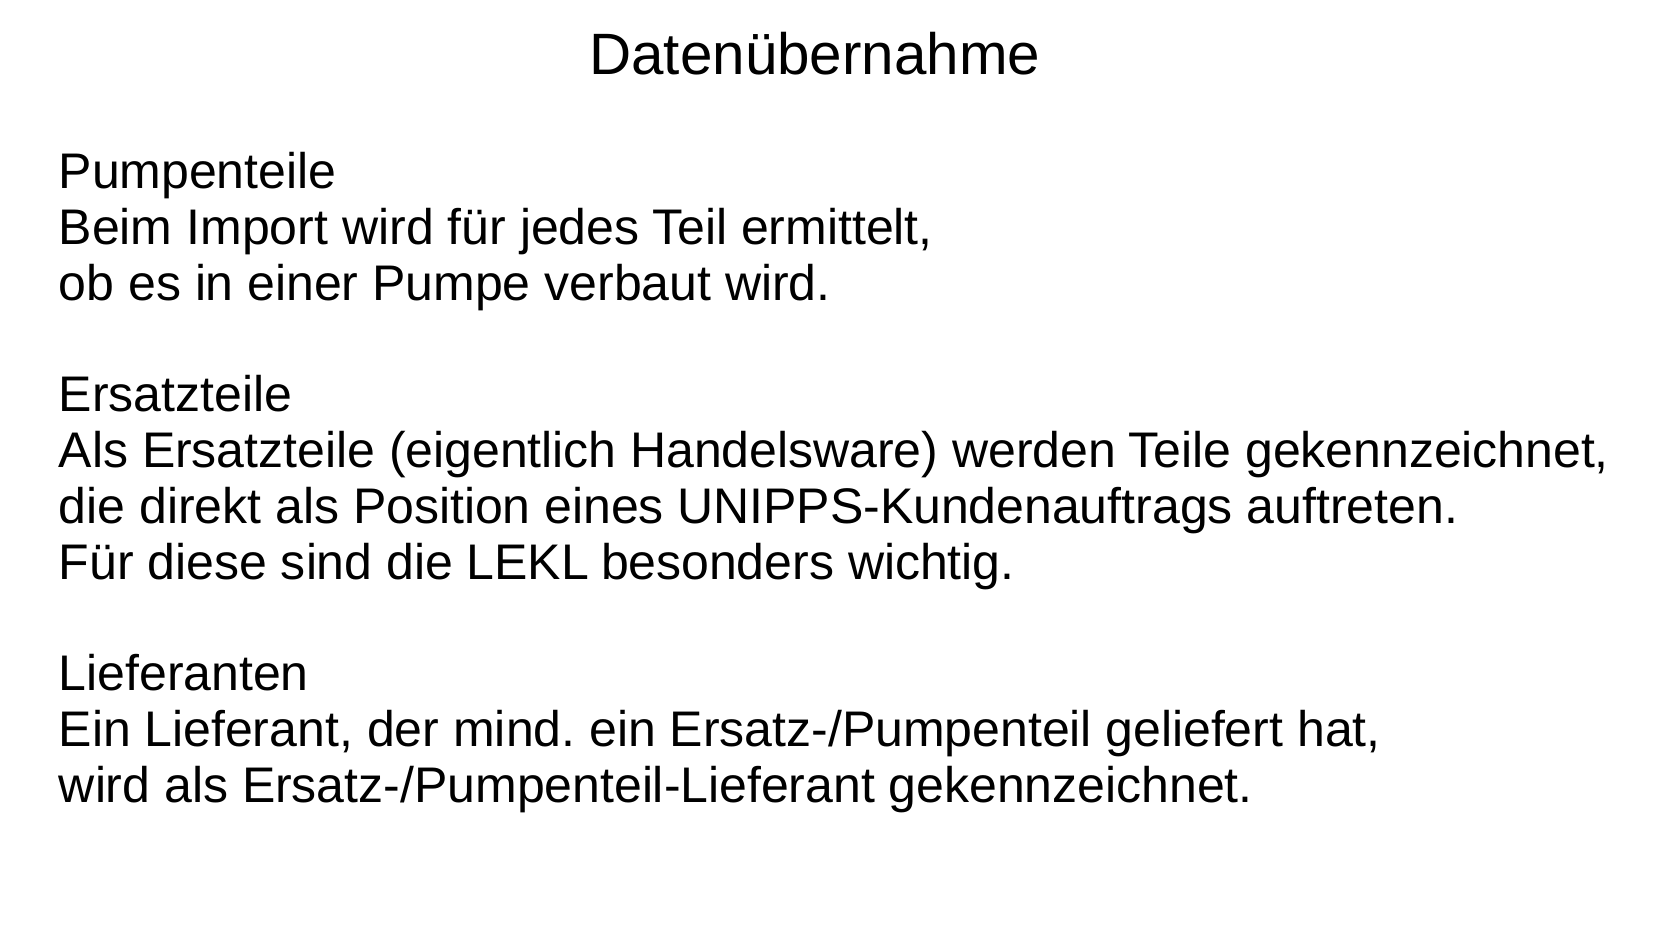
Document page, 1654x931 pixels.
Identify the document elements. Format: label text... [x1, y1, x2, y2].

text_box Pumpenteile Beim Import wird für jedes Teil ermittelt, ob es in einer Pumpe verbaut wird. Ersatzteile Als Ersatzteile (eigentlich Handelsware) werden Teile gekennzeichnet, die direkt als Position eines UNIPPS-Kundenauftrags auftreten. Für diese sind die LEKL besonders wichtig. Lieferanten Ein Lieferant, der mind. ein Ersatz-/Pumpenteil geliefert hat, wird als Ersatz-/Pumpenteil-Lieferant gekennzeichnet. [59, 115, 1625, 841]
title Datenübernahme [70, 21, 1560, 87]
